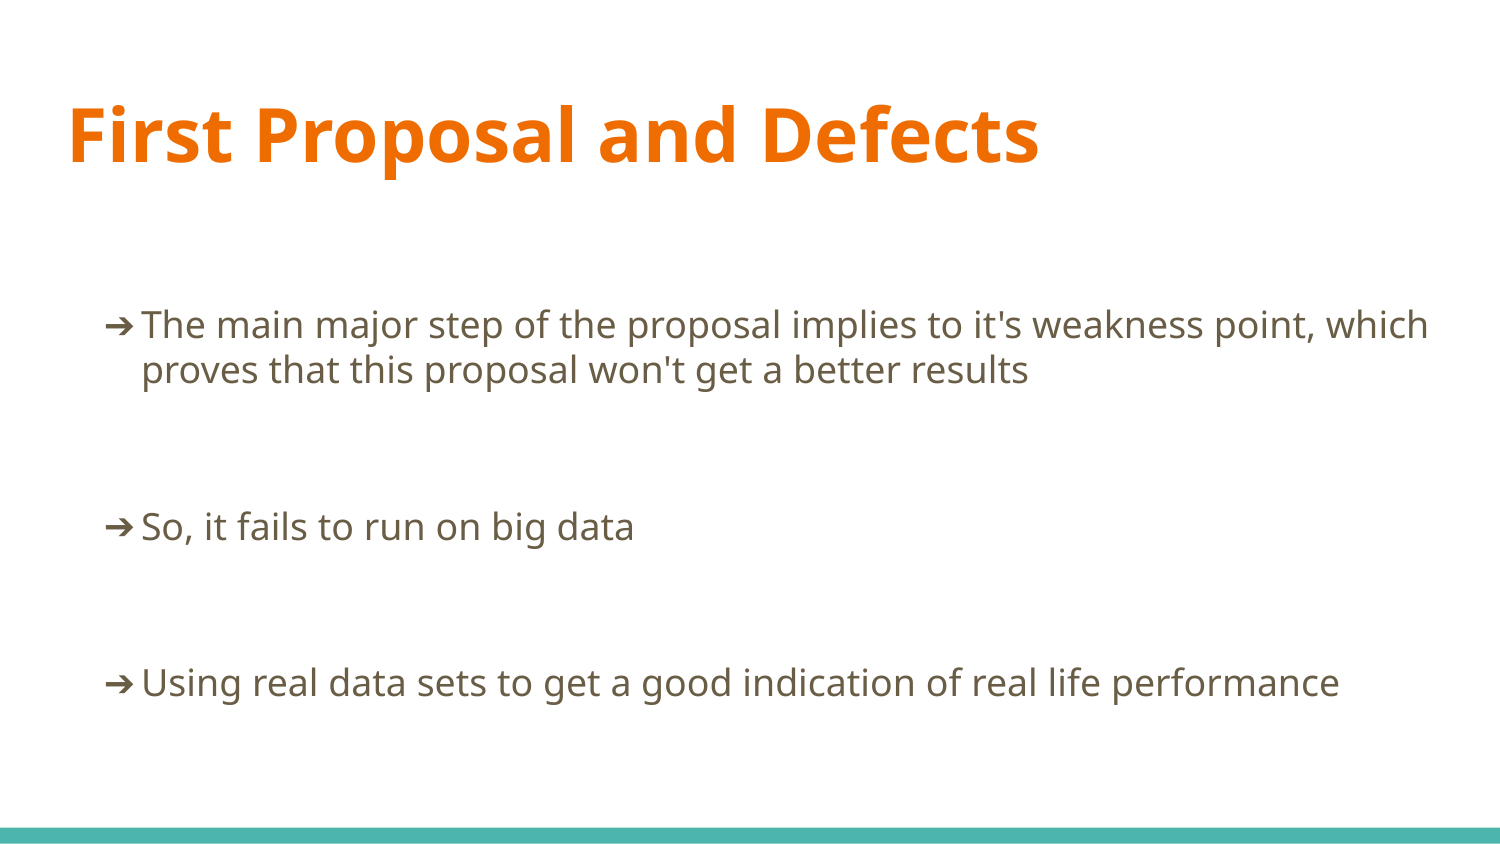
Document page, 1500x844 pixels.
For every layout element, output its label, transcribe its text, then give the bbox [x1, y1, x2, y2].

list The main major step of the proposal implies to it's weakness point, which proves that this proposal won't get a better results So, it fails to run on big data Using real data sets to get a good indication of real life performance [51, 207, 1449, 750]
title First Proposal and Defects [51, 72, 1449, 189]
